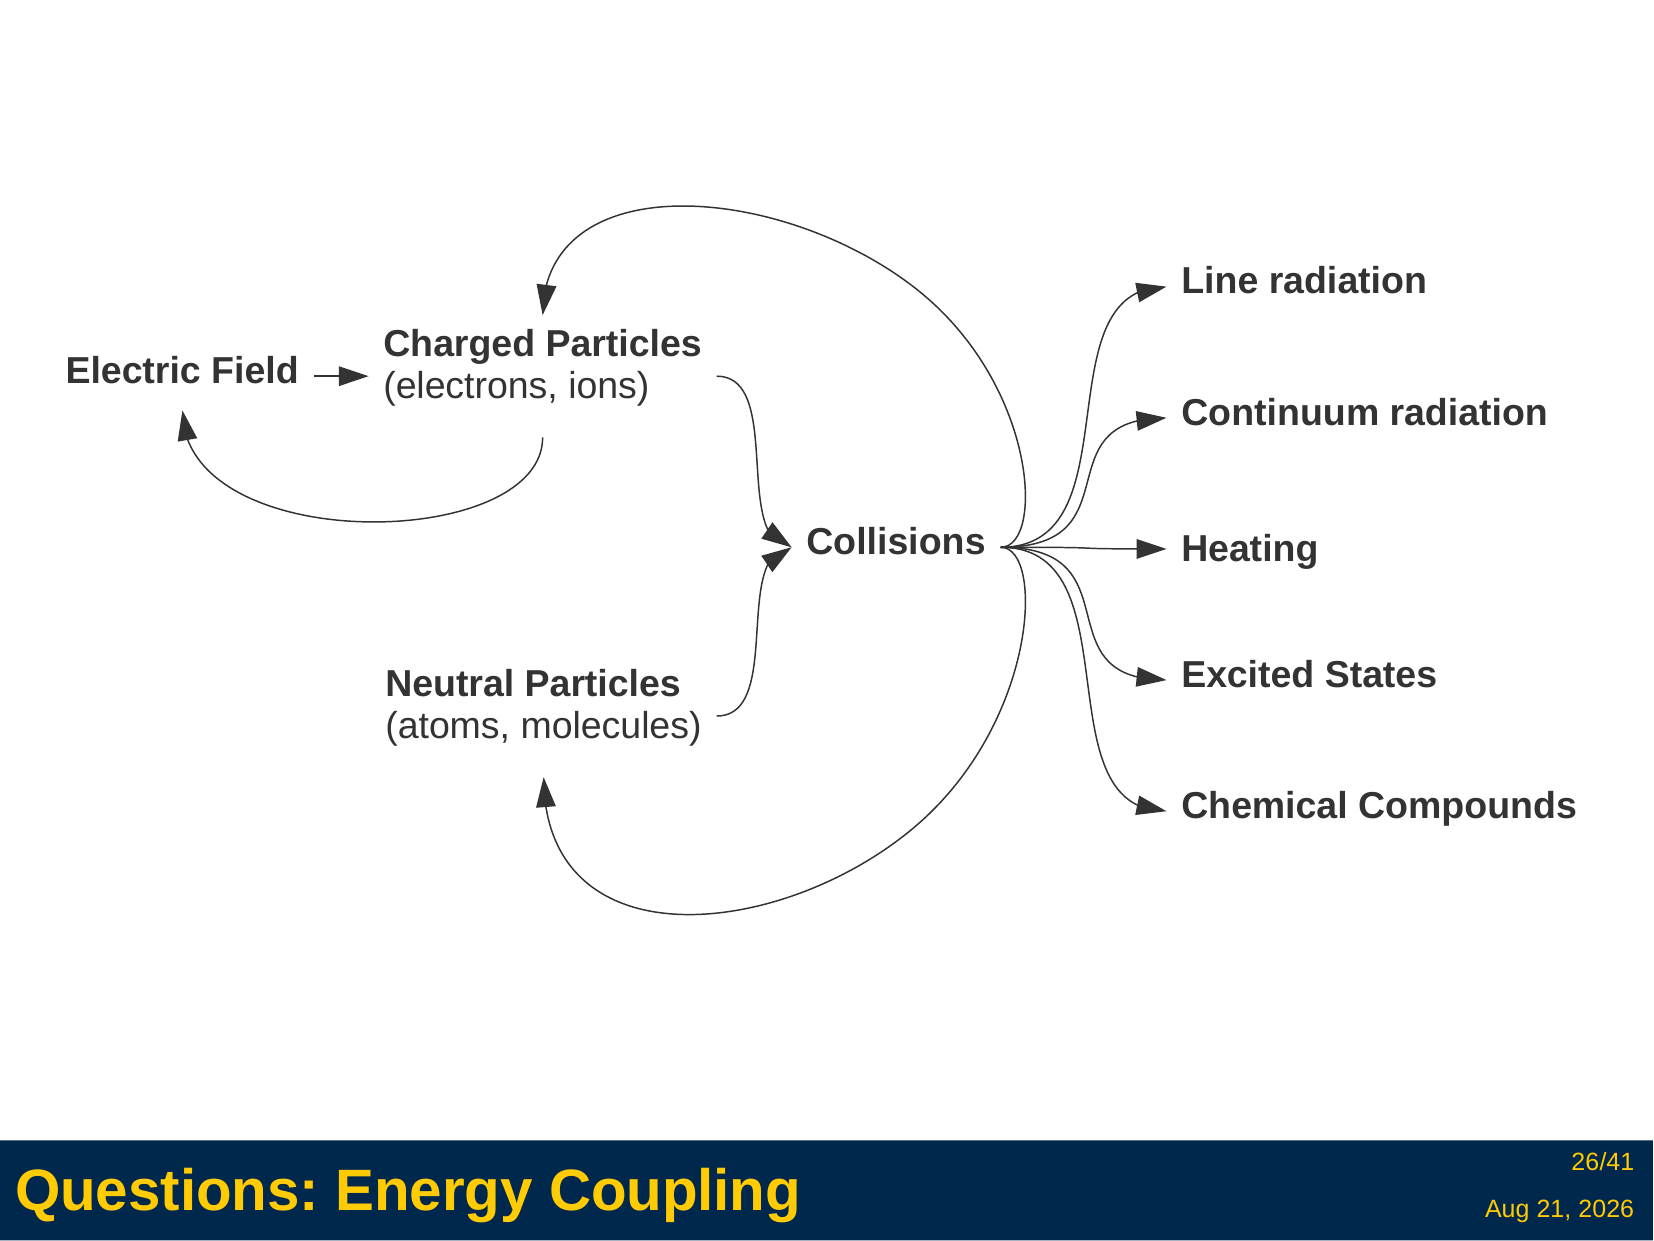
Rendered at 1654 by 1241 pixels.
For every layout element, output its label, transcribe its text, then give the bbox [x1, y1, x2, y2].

text_box Excited States [1166, 645, 1453, 715]
text_box Chemical Compounds [1166, 776, 1593, 846]
text_box Heating [1166, 520, 1334, 578]
text_box Charged Particles (electrons, ions) [368, 315, 717, 438]
text_box Neutral Particles (atoms, molecules) [370, 654, 717, 778]
text_box Line radiation [1166, 252, 1443, 321]
text_box Electric Field [50, 341, 314, 411]
title Questions: Energy Coupling [14, 1140, 1380, 1241]
text_box Continuum radiation [1166, 383, 1564, 453]
text_box Collisions [791, 513, 1001, 582]
